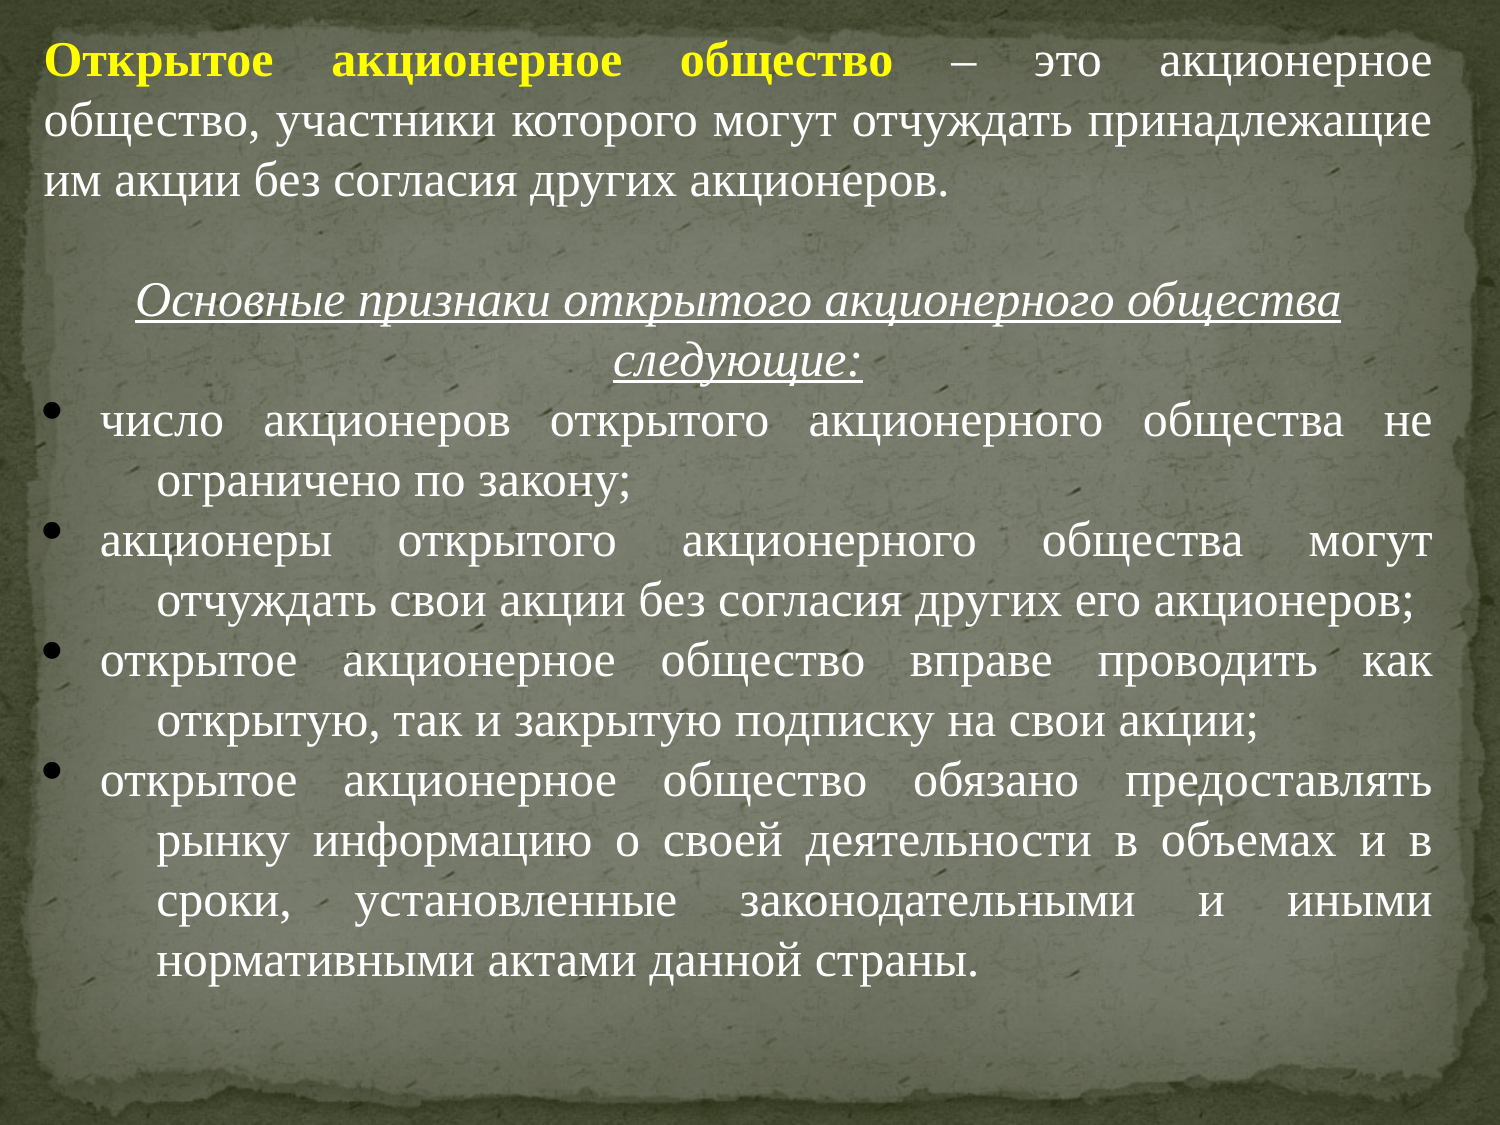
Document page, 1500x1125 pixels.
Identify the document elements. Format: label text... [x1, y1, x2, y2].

text_box Открытое акционерное общество – это акционерное общество, участники которого могут отчуждать принадлежащие им акции без согласия других акционеров. Основные признаки открытого акционерного общества следующие: число акционеров открытого акционерного общества не ограничено по закону; акционеры открытого акционерного общества могут отчуждать свои акции без согласия других его акционеров; открытое акционерное общество вправе проводить как открытую, так и закрытую подписку на свои акции; открытое акционерное общество обязано предоставлять рынку информацию о своей деятельности в объемах и в сроки, установленные законодательными и иными нормативными актами данной страны. [29, 19, 1449, 994]
